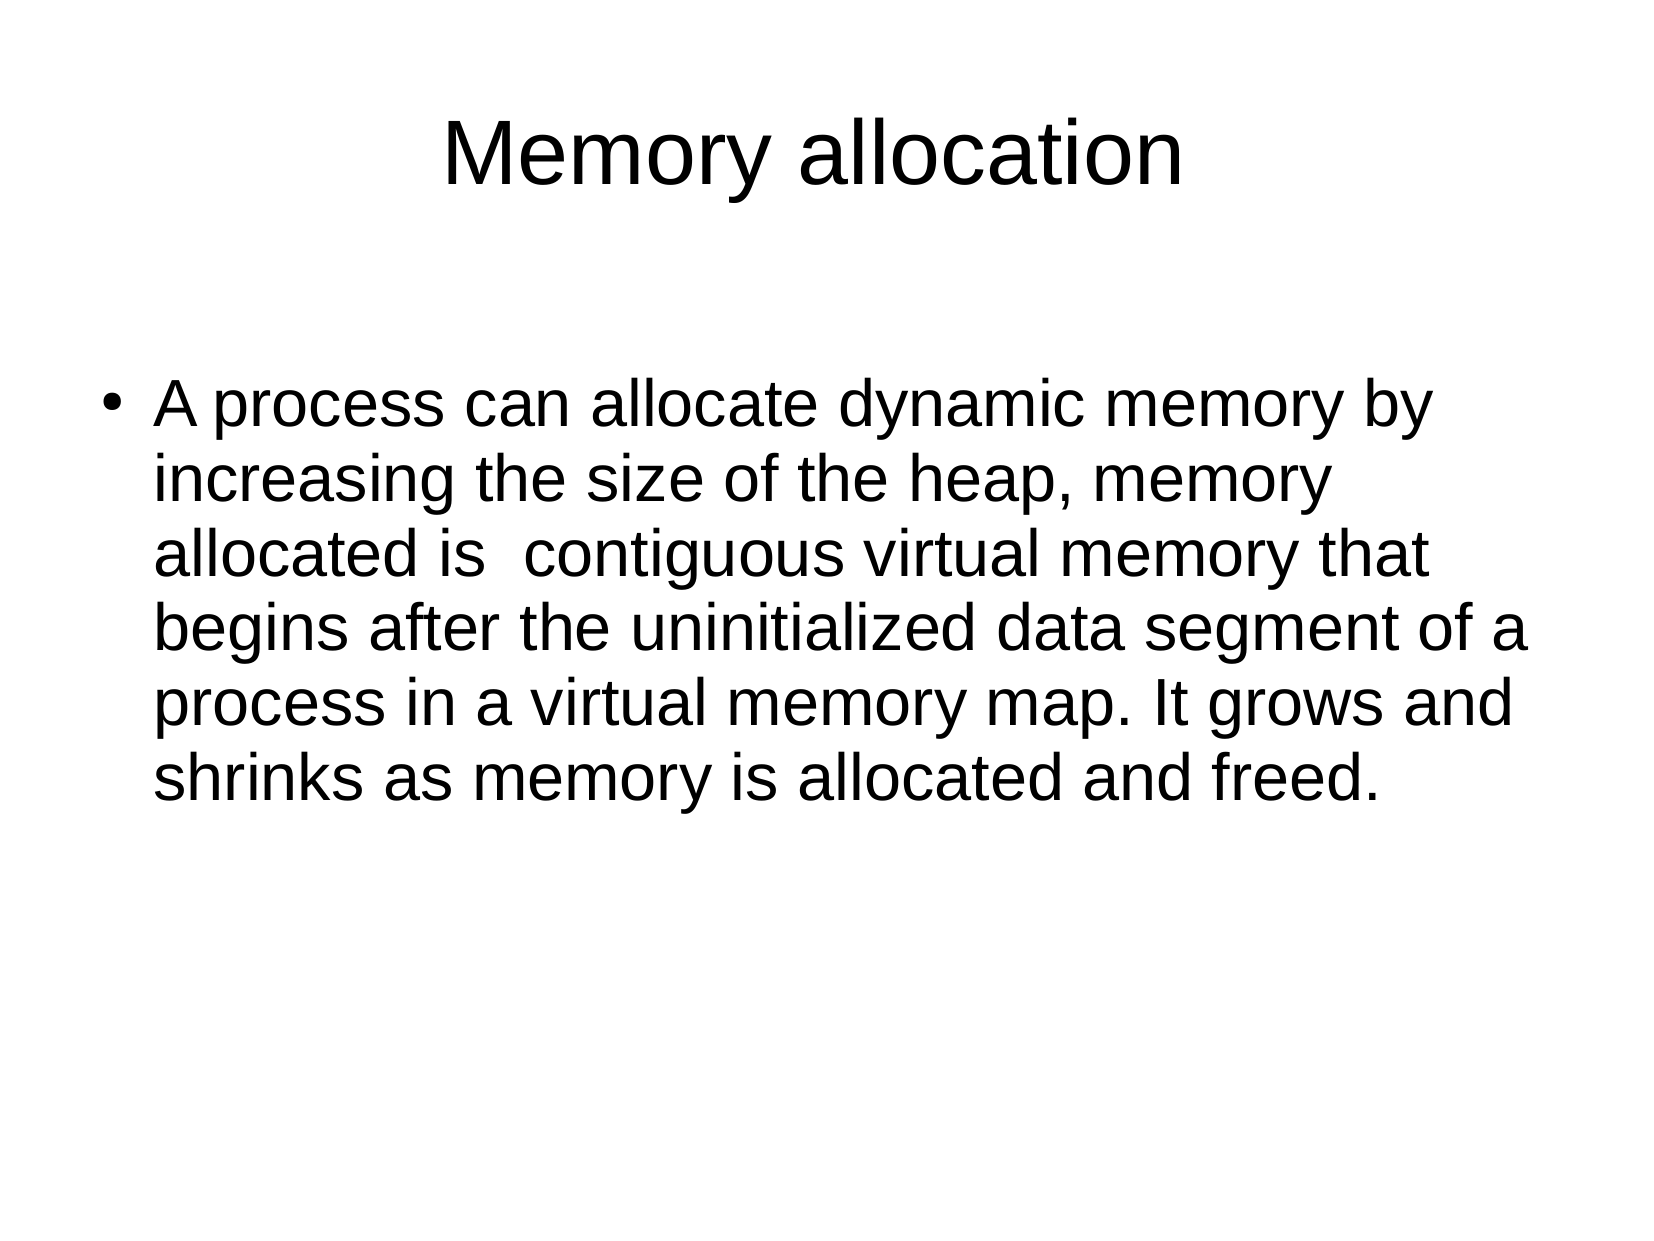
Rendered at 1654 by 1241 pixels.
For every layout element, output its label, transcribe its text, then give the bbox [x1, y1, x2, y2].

list A process can allocate dynamic memory by increasing the size of the heap, memory allocated is contiguous virtual memory that begins after the uninitialized data segment of a process in a virtual memory map. It grows and shrinks as memory is allocated and freed. [82, 366, 1571, 1086]
title Memory allocation [82, 49, 1571, 257]
